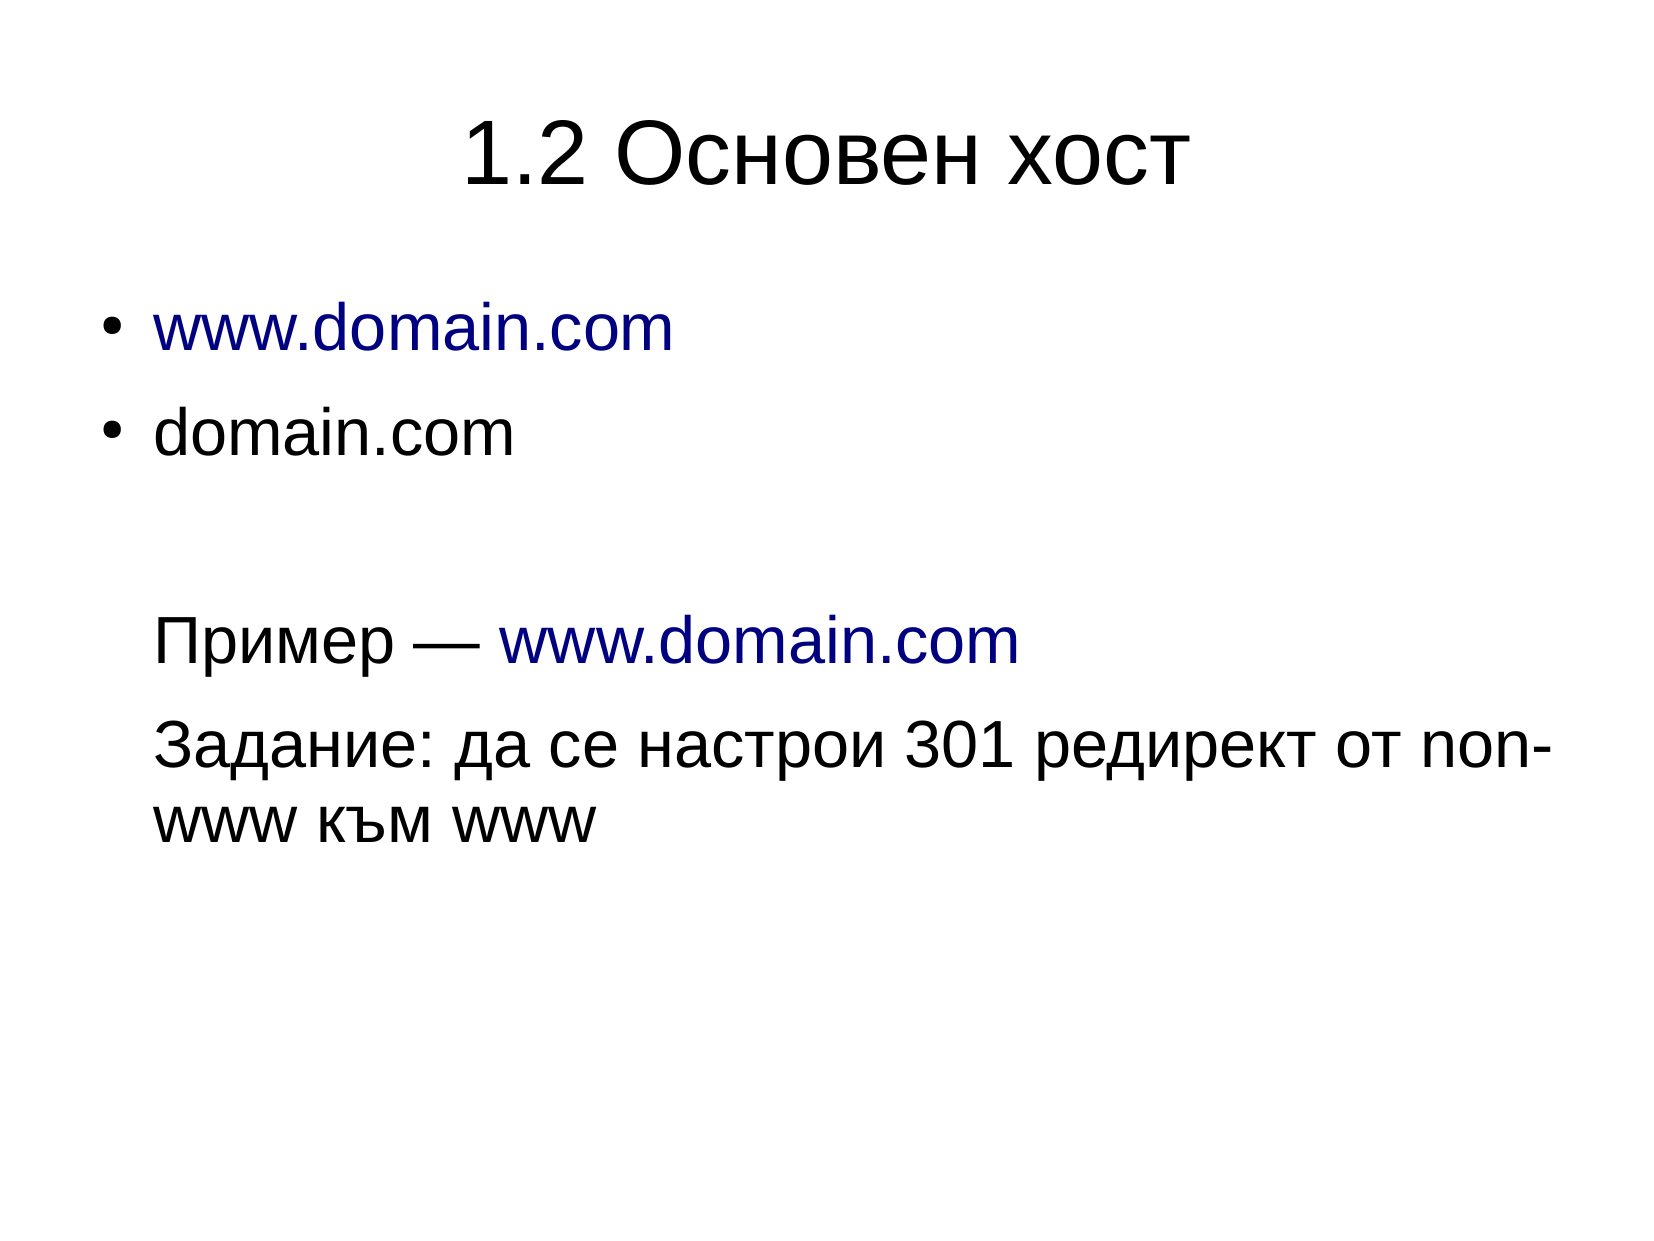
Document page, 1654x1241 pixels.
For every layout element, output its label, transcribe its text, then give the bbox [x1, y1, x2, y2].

title 1.2 Основен хост [82, 49, 1571, 257]
list www.domain.com domain.com Пример — www.domain.com Задание: да се настрои 301 редирект от non-www към www [82, 290, 1571, 1109]
